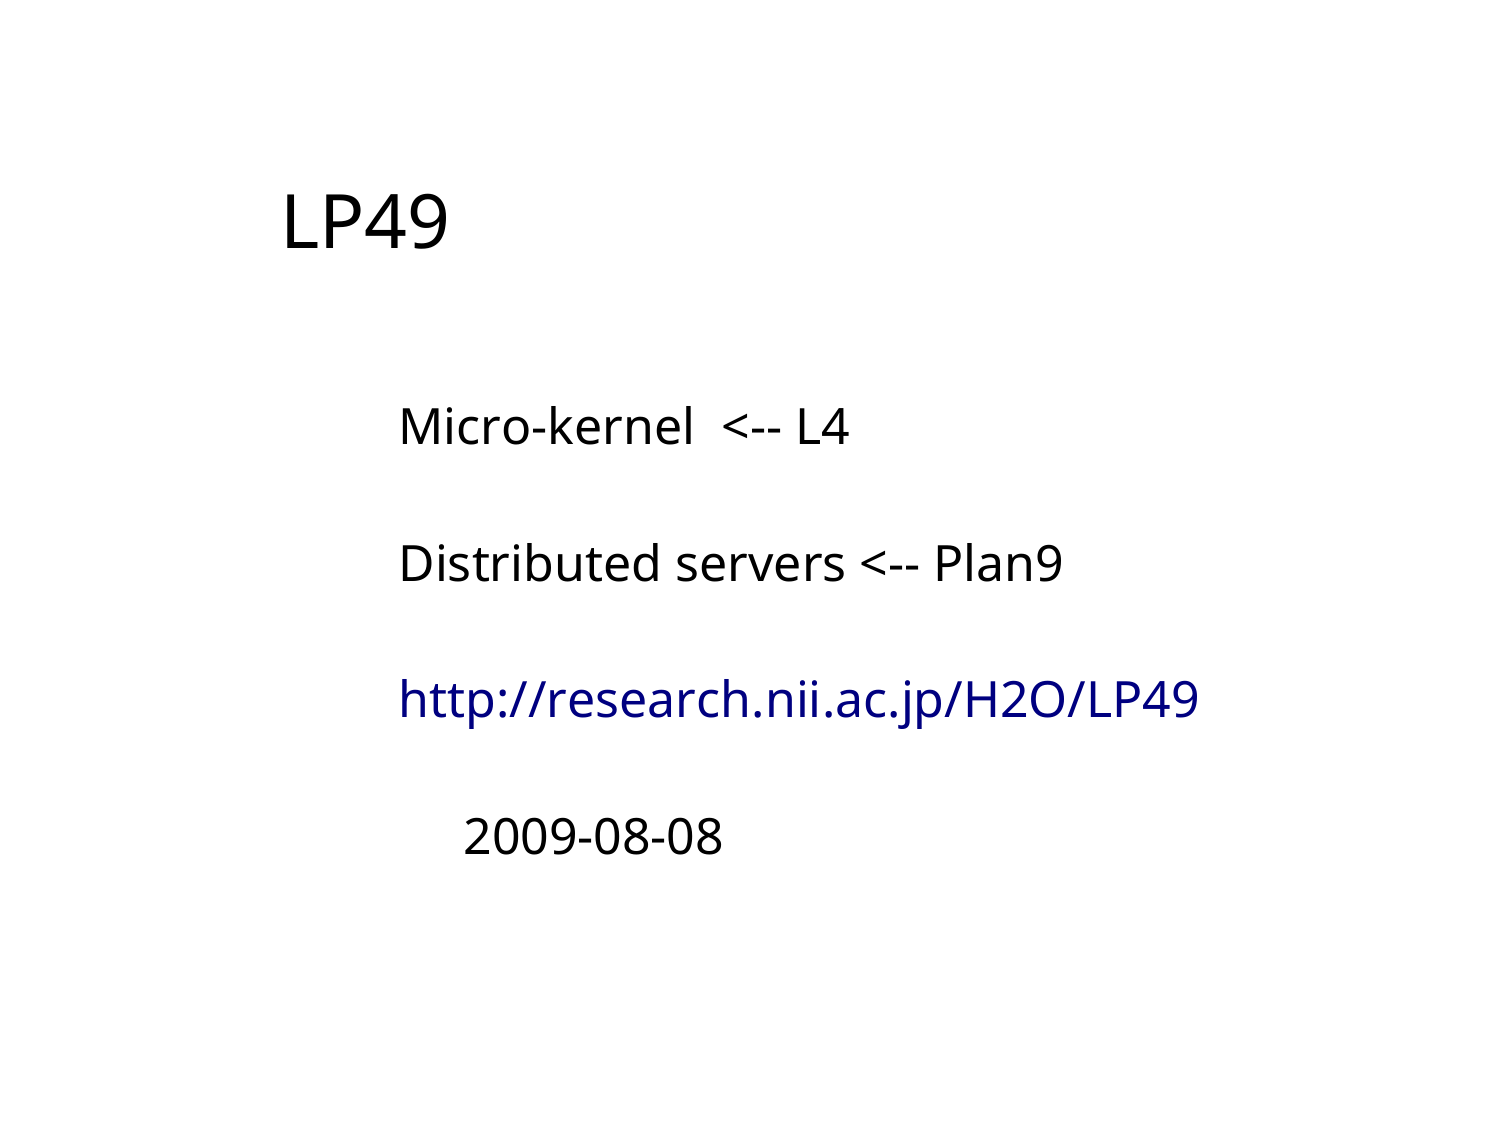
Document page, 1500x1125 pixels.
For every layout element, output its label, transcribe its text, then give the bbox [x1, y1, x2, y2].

text_box LP49 [265, 160, 446, 266]
text_box Micro-kernel <-- L4 Distributed servers <-- Plan9 http://research.nii.ac.jp/H2O/LP49 2009-08-08 [383, 383, 1265, 879]
